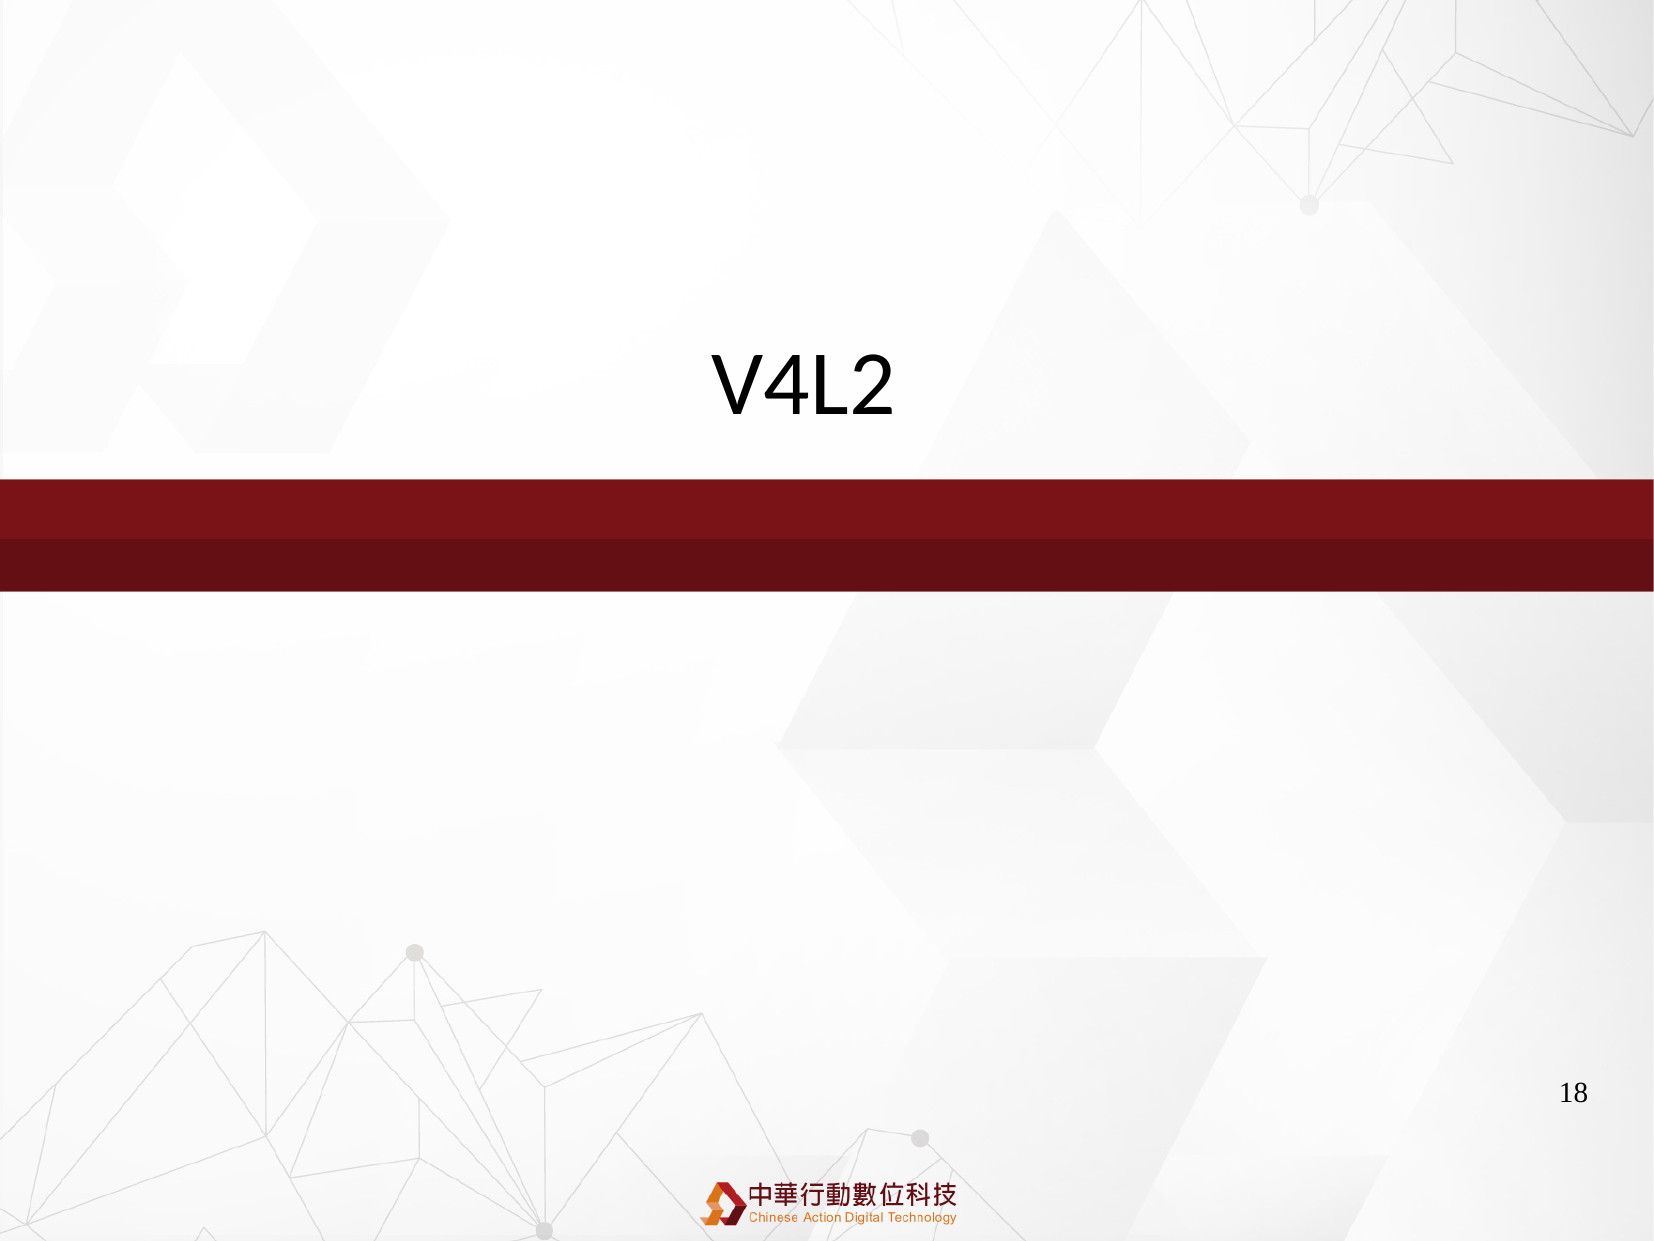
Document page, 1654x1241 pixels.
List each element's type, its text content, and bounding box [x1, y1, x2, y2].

picture [0, 0, 1654, 1241]
title V4L2 [60, 287, 1549, 496]
